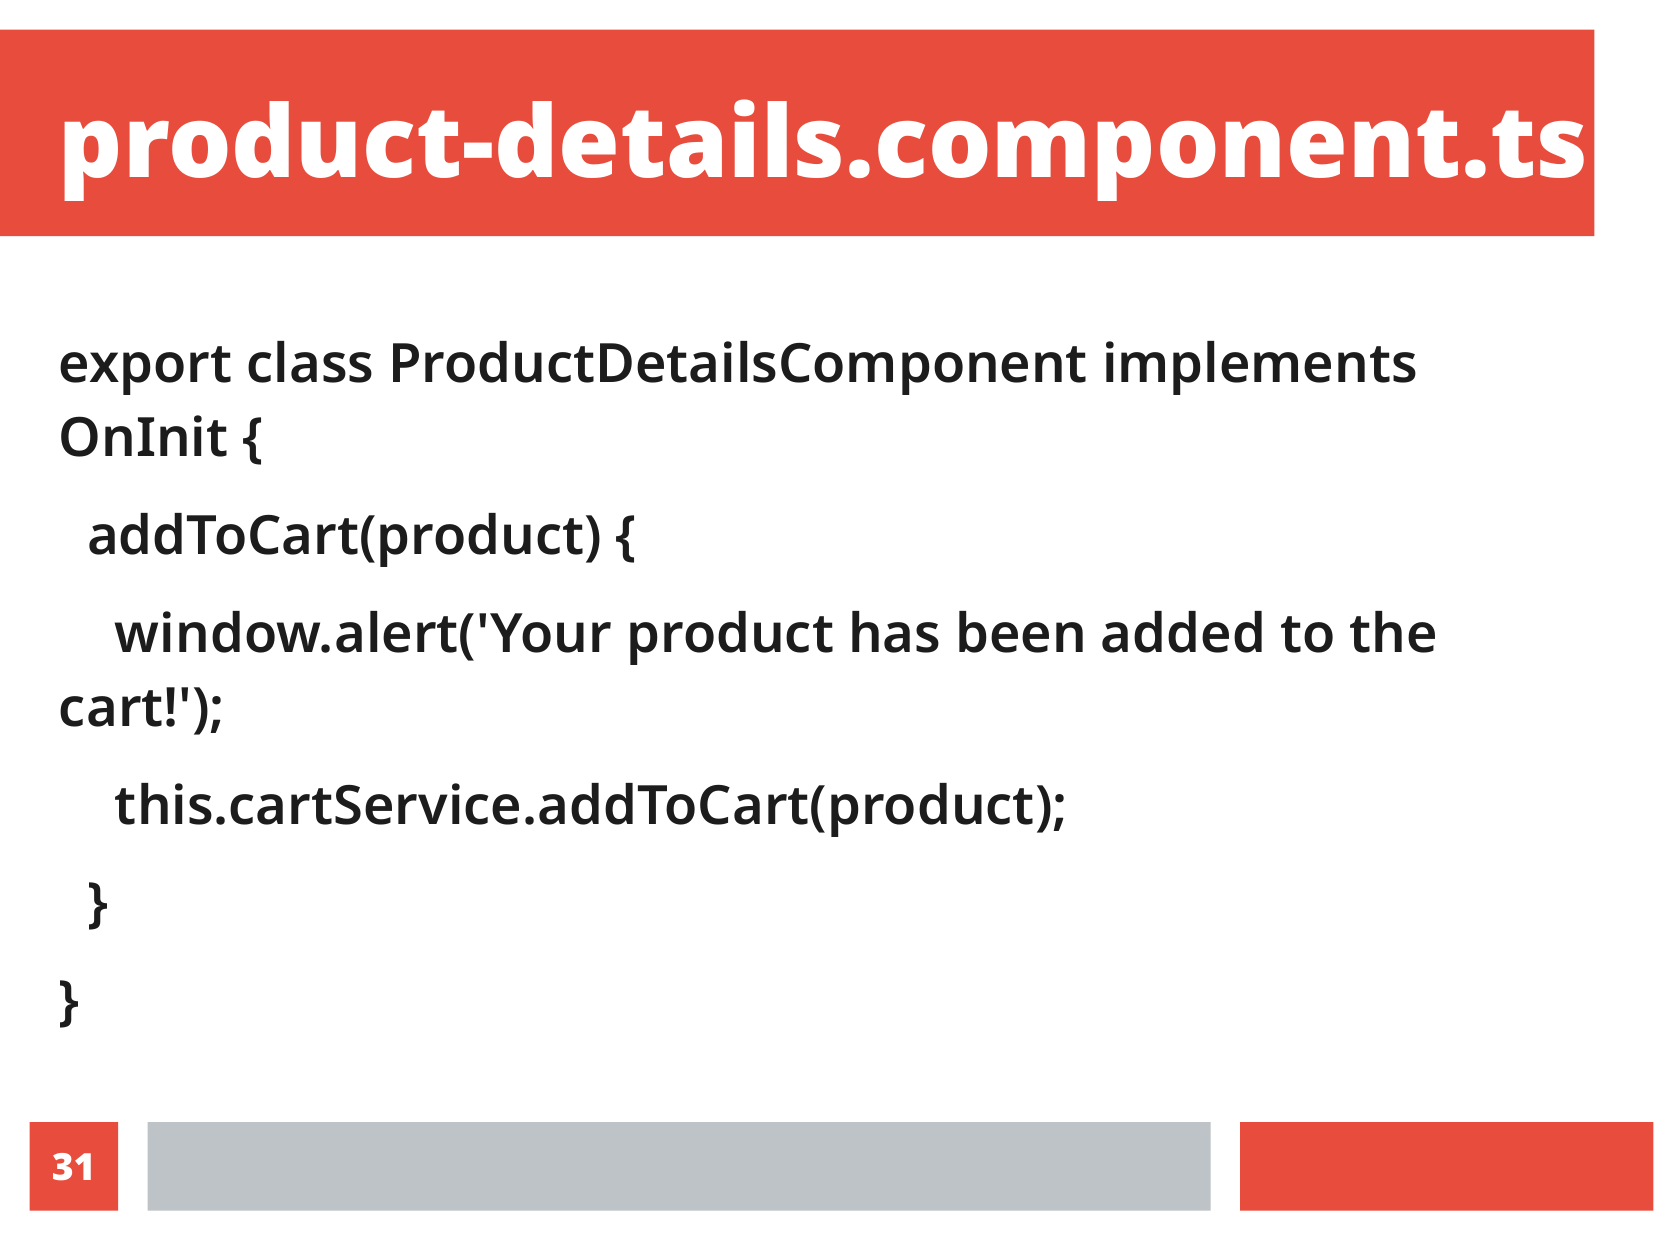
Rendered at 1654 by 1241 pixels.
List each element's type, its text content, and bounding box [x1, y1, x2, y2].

title product-details.component.ts [59, 59, 1595, 207]
list export class ProductDetailsComponent implements OnInit { addToCart(product) { window.alert('Your product has been added to the cart!'); this.cartService.addToCart(product); } } [59, 324, 1565, 1093]
